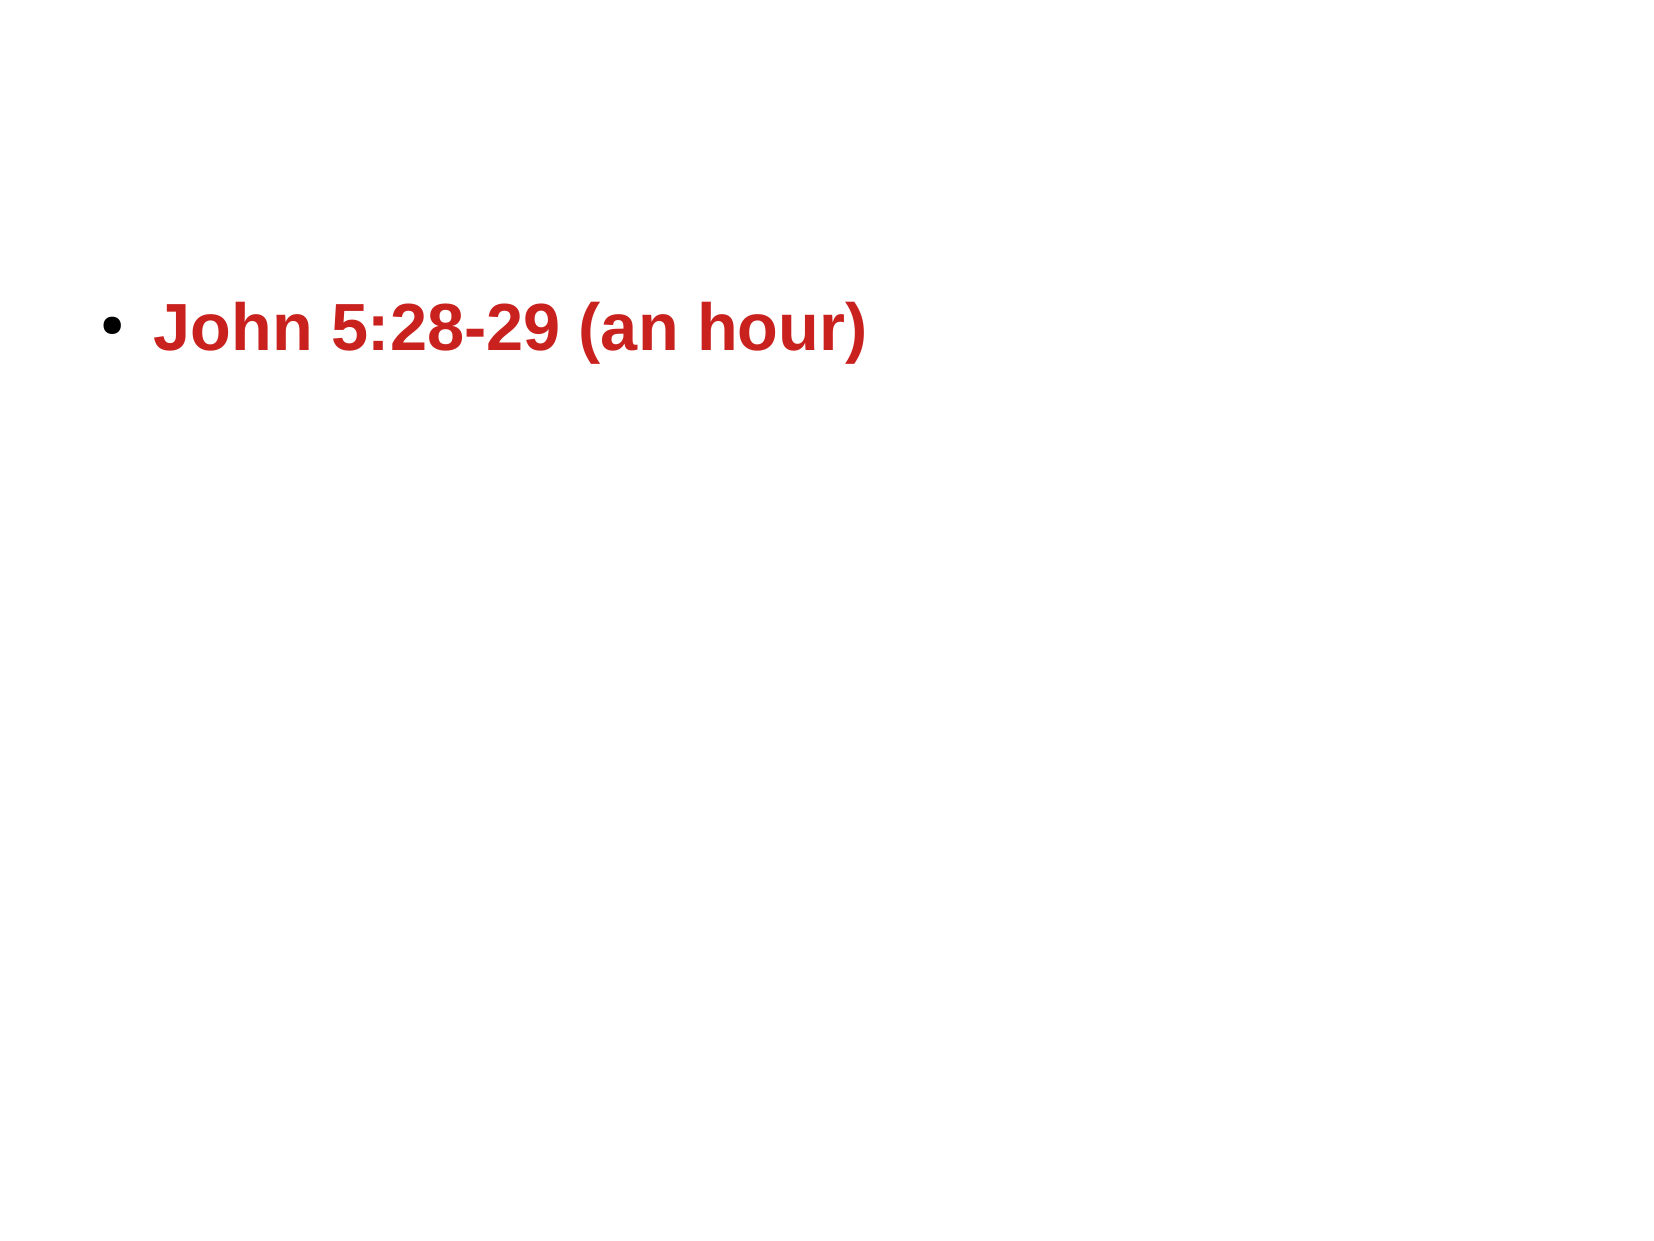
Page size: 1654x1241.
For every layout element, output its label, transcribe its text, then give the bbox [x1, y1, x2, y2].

list John 5:28-29 (an hour) [82, 290, 1571, 1109]
